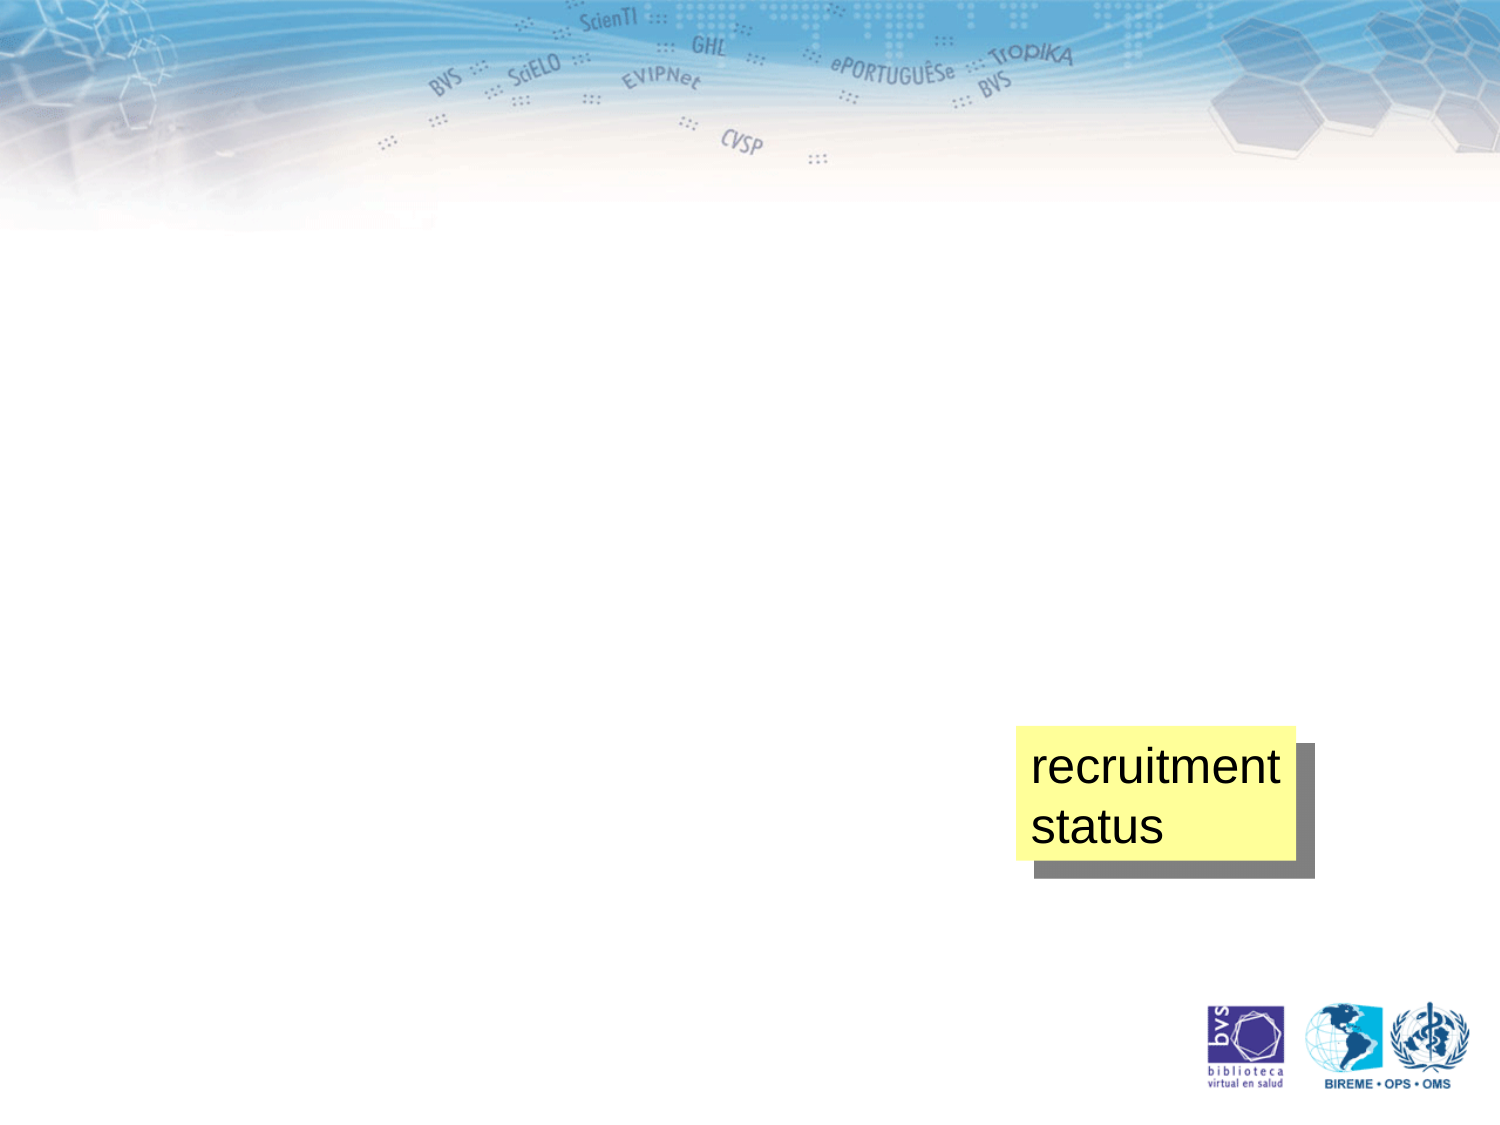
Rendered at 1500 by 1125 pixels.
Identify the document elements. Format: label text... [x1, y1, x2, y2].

text_box recruitment status [1016, 725, 1297, 861]
picture [0, 0, 1500, 1125]
